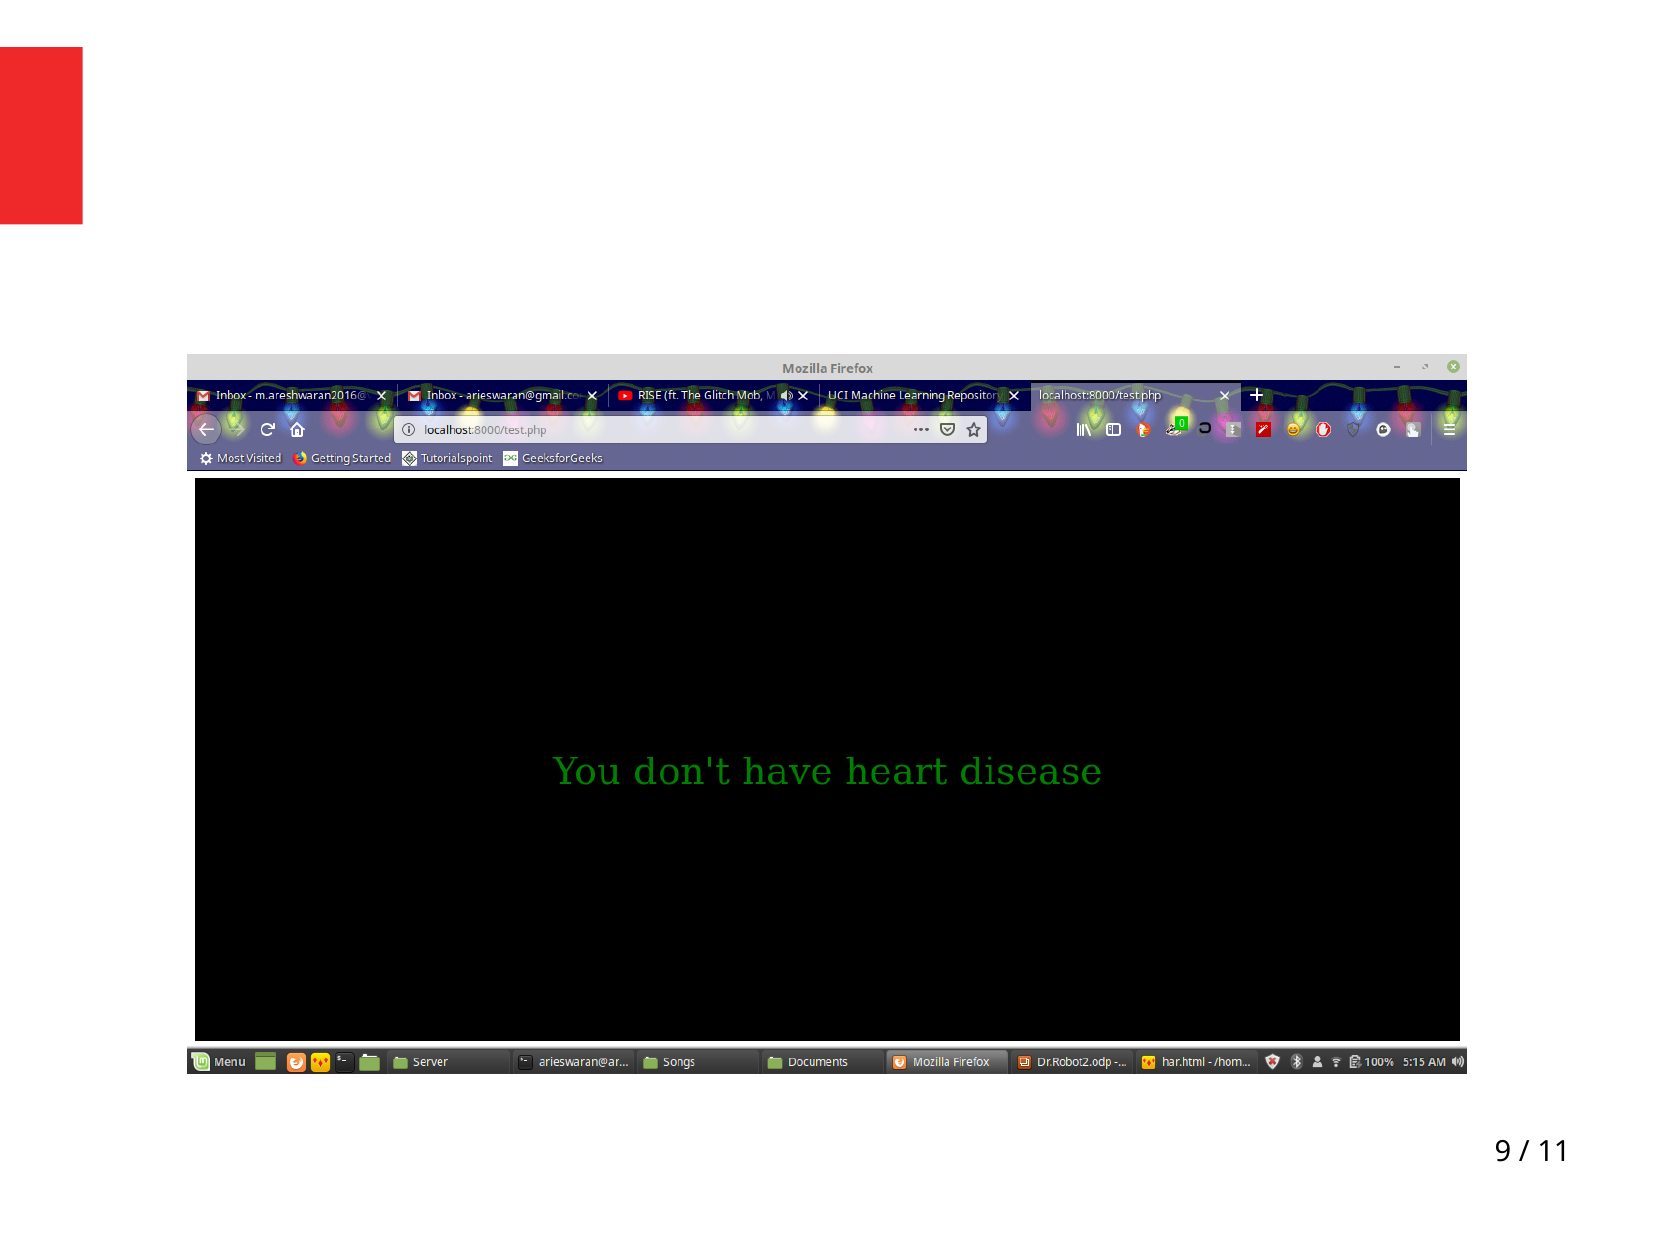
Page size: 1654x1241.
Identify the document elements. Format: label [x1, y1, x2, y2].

picture [187, 354, 1467, 1074]
